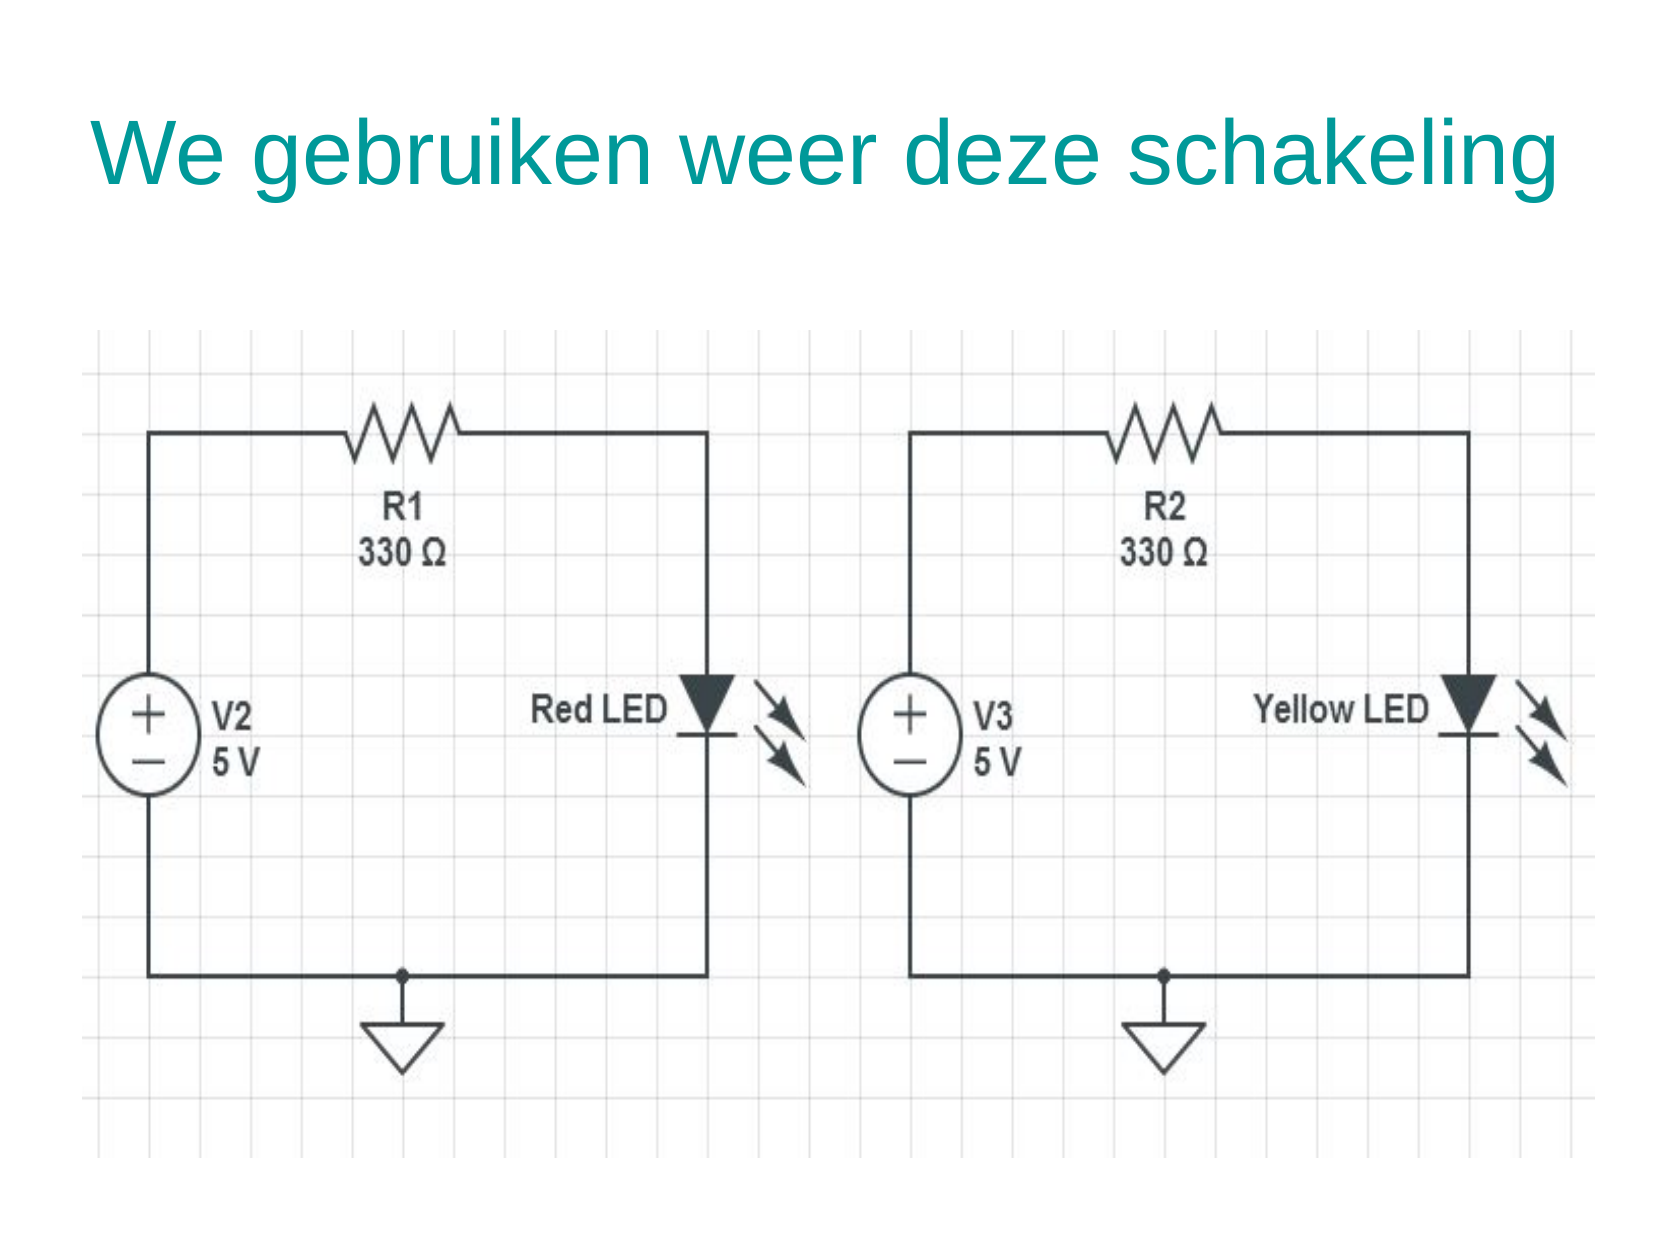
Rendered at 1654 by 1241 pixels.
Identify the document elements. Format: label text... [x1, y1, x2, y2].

title We gebruiken weer deze schakeling [82, 49, 1571, 257]
picture [82, 330, 1595, 1158]
